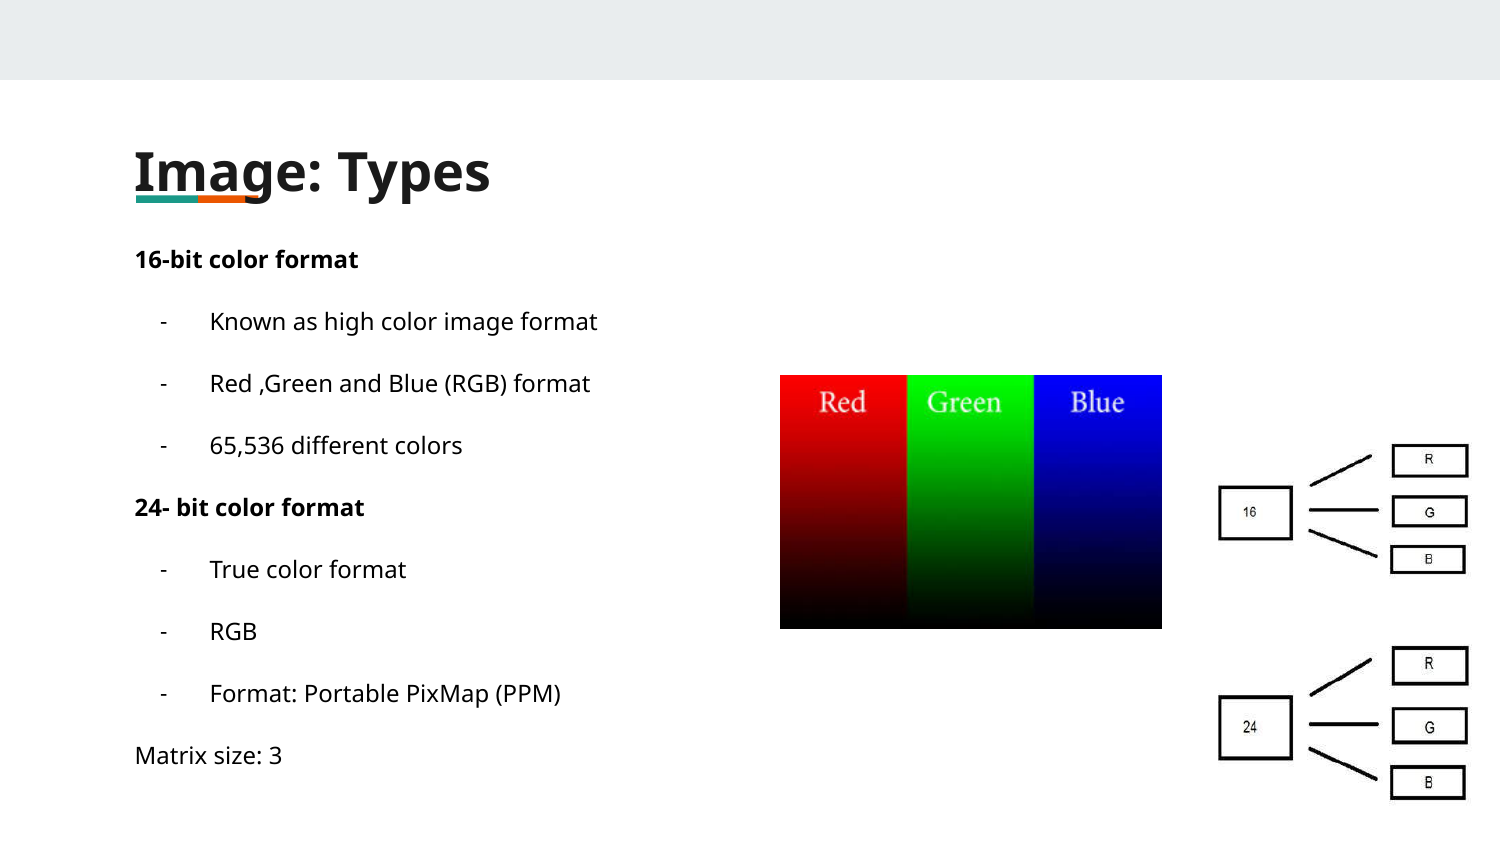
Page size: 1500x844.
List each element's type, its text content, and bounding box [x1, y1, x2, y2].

picture [1186, 429, 1500, 612]
title Image: Types [119, 122, 1381, 211]
picture [1186, 628, 1500, 844]
list 16-bit color format Known as high color image format Red ,Green and Blue (RGB) format 65,536 different colors 24- bit color format True color format RGB Format: Portable PixMap (PPM) Matrix size: 3 [119, 229, 756, 806]
picture [780, 375, 1162, 629]
